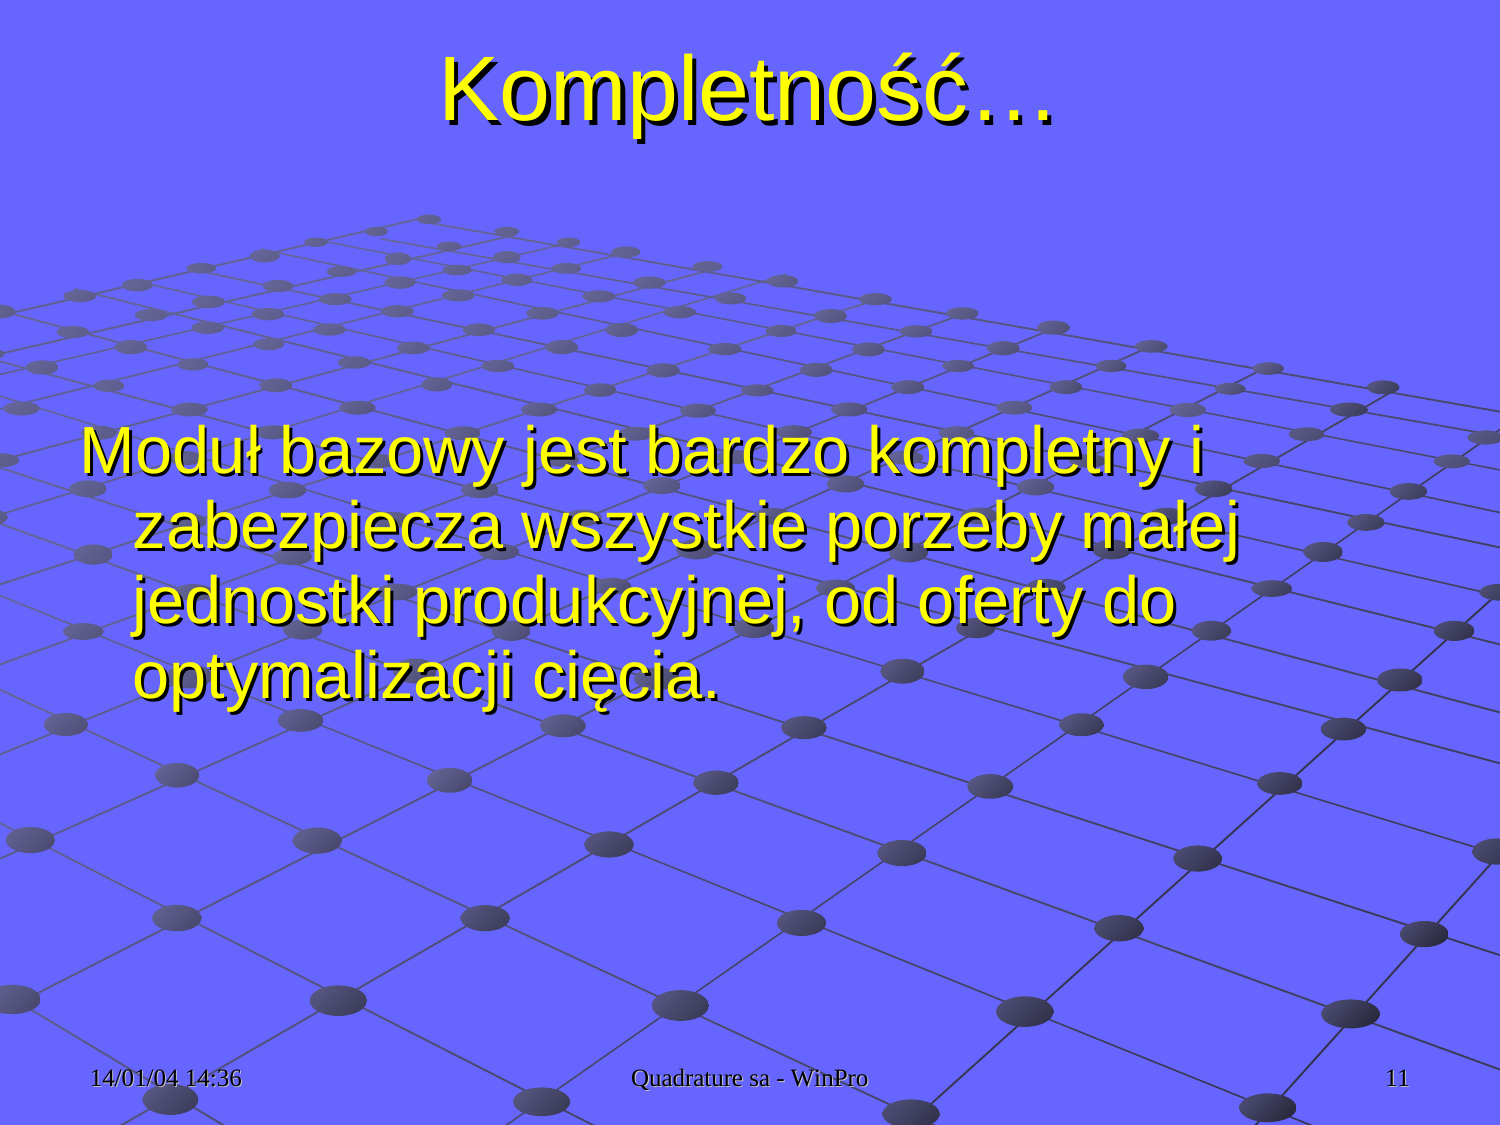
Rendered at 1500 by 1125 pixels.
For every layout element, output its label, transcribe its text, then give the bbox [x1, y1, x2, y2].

title Kompletność… [75, 32, 1426, 245]
list Moduł bazowy jest bardzo kompletny i zabezpiecza wszystkie porzeby małej jednostki produkcyjnej, od oferty do optymalizacji cięcia. [64, 314, 1415, 1083]
